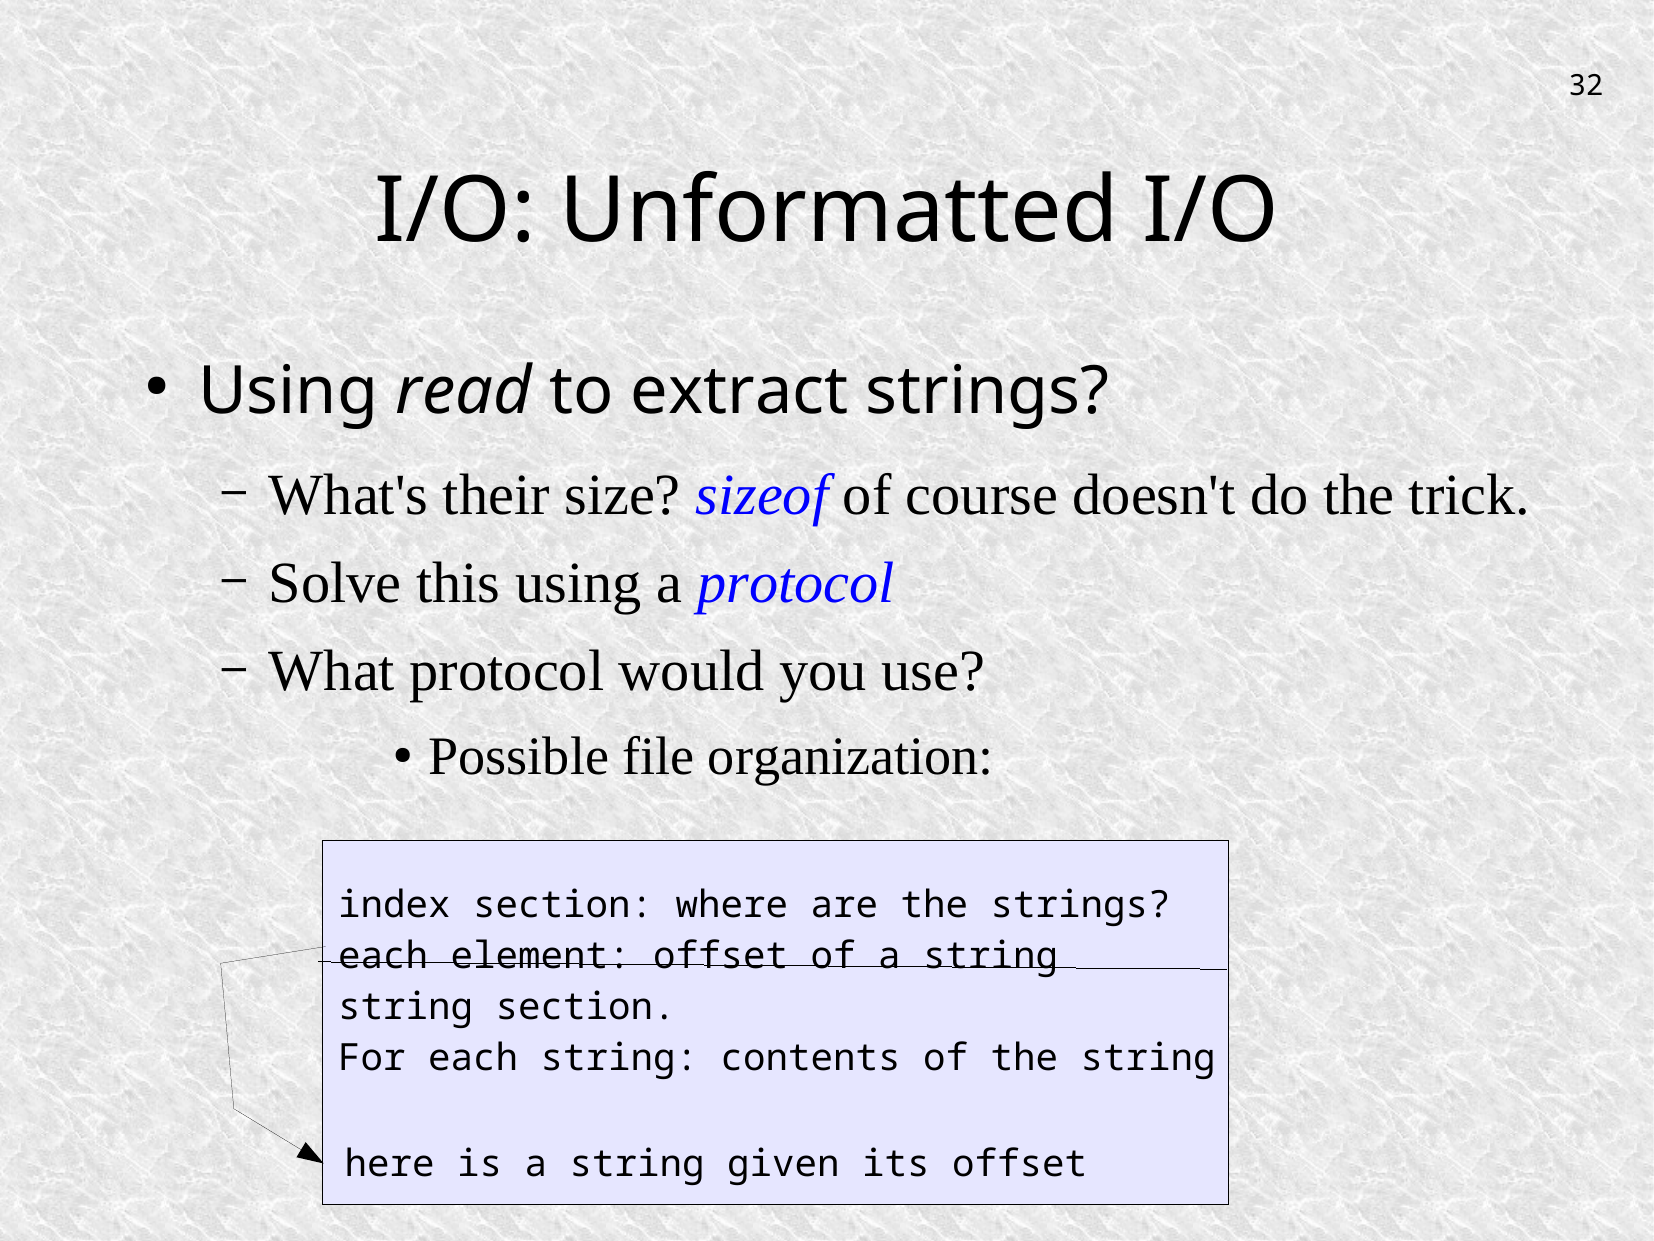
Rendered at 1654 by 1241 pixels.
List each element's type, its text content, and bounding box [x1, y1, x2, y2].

text_box here is a string given its offset [344, 1136, 1088, 1180]
picture [0, 0, 1654, 1241]
list Using read to extract strings? What's their size? sizeof of course doesn't do the trick. Solve this using a protocol What protocol would you use? Possible file organization: [127, 341, 1540, 834]
text_box index section: where are the strings? each element: offset of a string string section. For each string: contents of the string [338, 877, 1216, 1052]
text_box [322, 840, 1229, 1205]
title I/O: Unformatted I/O [121, 102, 1534, 311]
